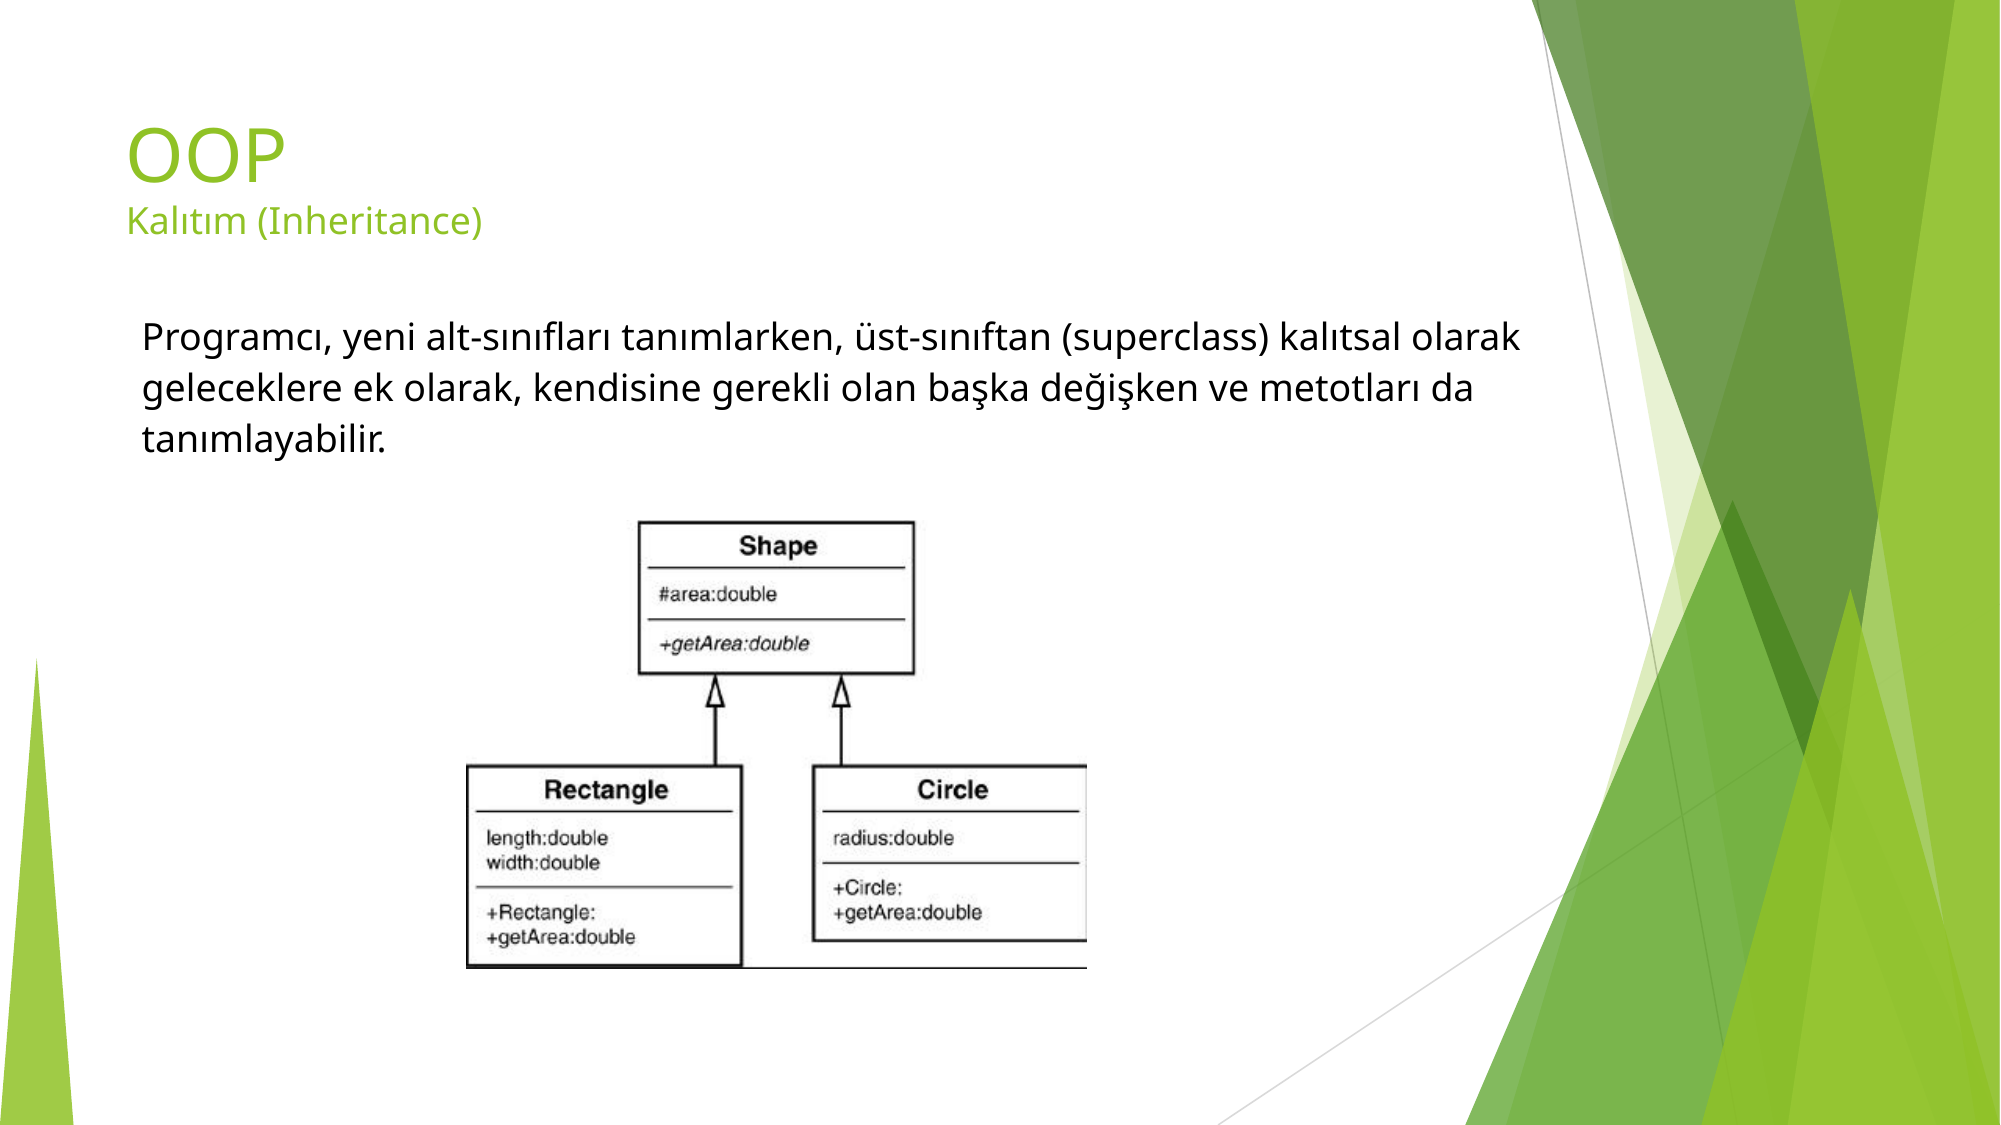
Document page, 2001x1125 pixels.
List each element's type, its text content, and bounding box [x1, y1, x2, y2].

picture [466, 520, 1087, 969]
text_box Programcı, yeni alt-sınıfları tanımlarken, üst-sınıftan (superclass) kalıtsal olarak geleceklere ek olarak, kendisine gerekli olan başka değişken ve metotları da tanımlayabilir. [141, 316, 1524, 457]
title OOP Kalıtım (Inheritance) [111, 99, 1522, 317]
